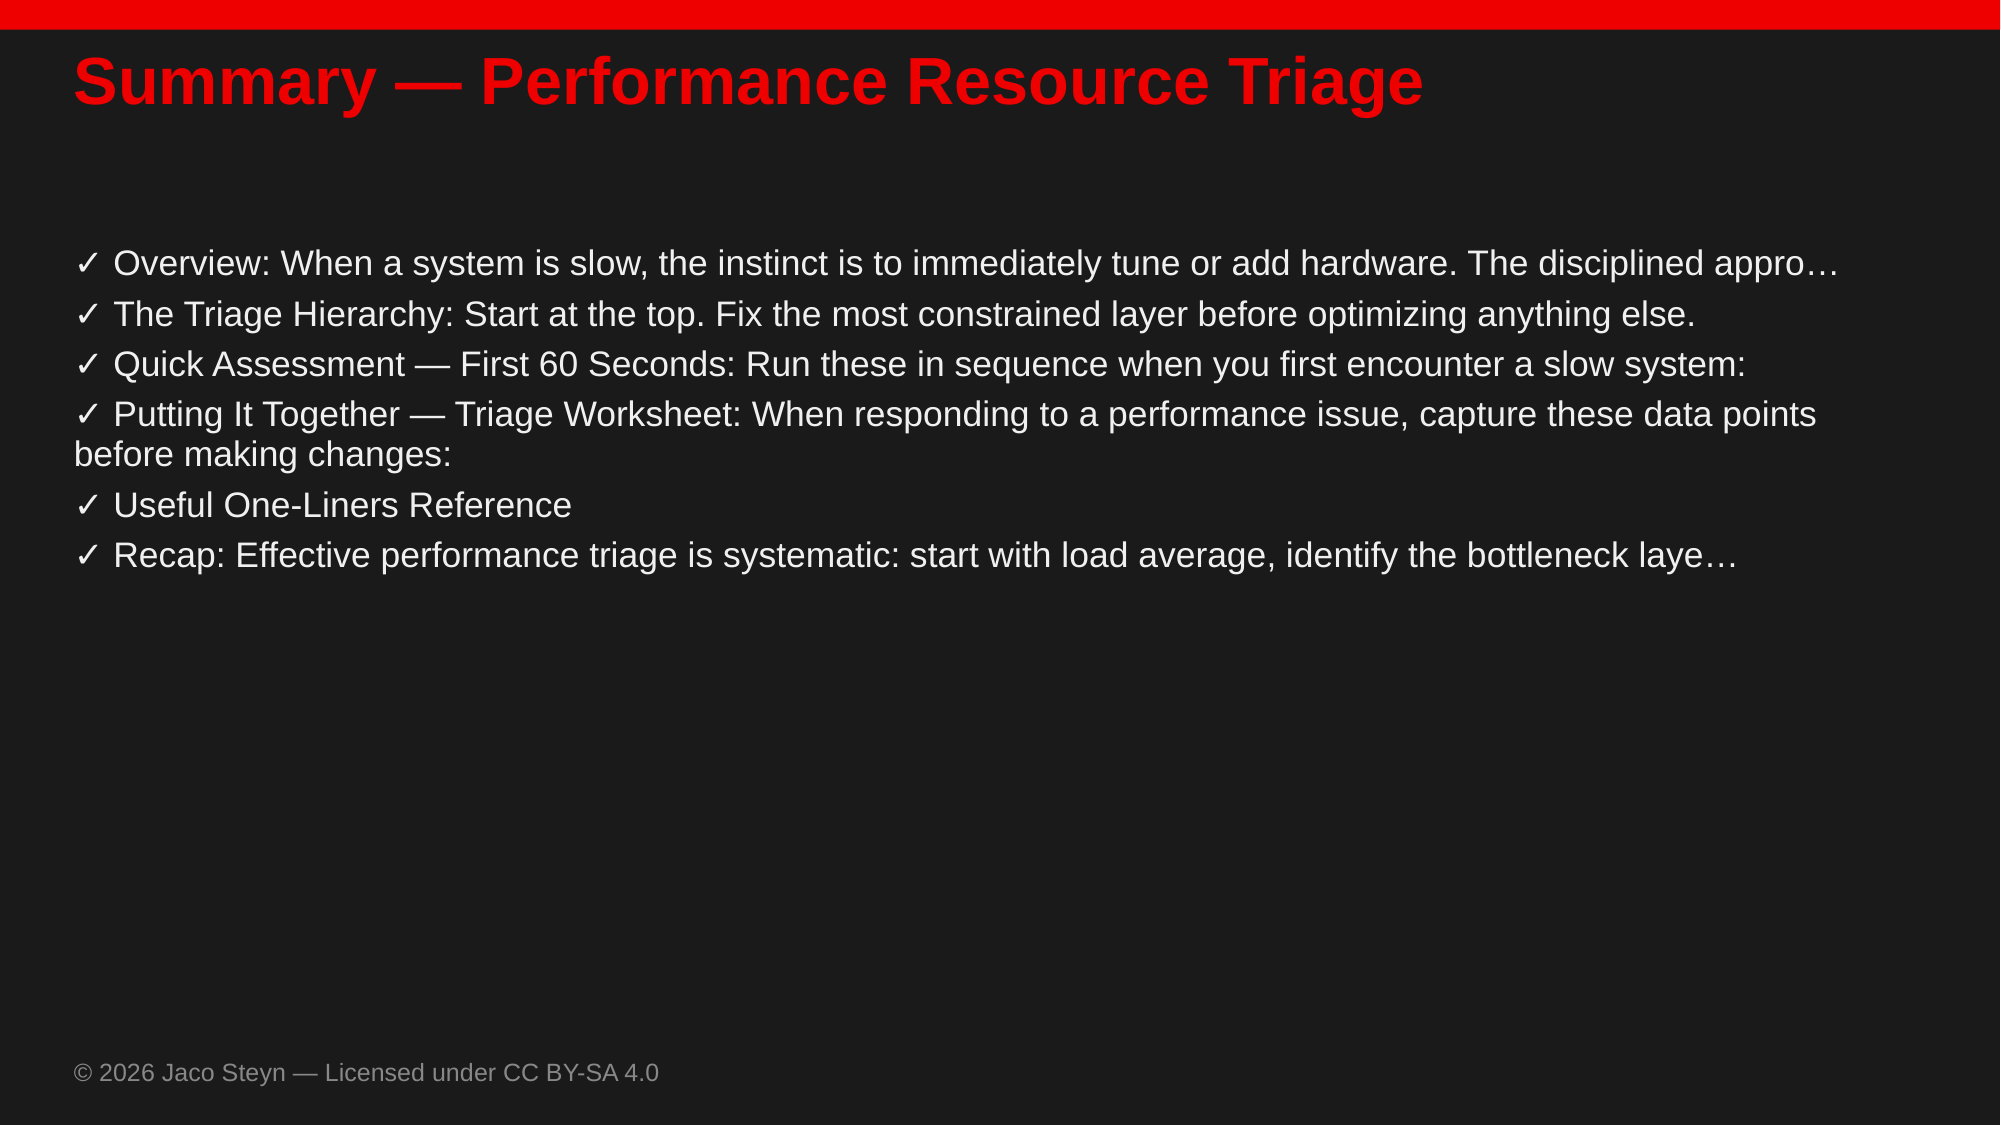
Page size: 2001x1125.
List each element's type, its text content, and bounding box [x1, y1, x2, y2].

text_box © 2026 Jaco Steyn — Licensed under CC BY-SA 4.0 [59, 1051, 1942, 1093]
text_box ✓ Overview: When a system is slow, the instinct is to immediately tune or add hardware. The disciplined appro… ✓ The Triage Hierarchy: Start at the top. Fix the most constrained layer before optimizing anything else. ✓ Quick Assessment — First 60 Seconds: Run these in sequence when you first encounter a slow system: ✓ Putting It Together — Triage Worksheet: When responding to a performance issue, capture these data points before making changes: ✓ Useful One-Liners Reference ✓ Recap: Effective performance triage is systematic: start with load average, identify the bottleneck laye… [59, 236, 1942, 1037]
text_box [0, 0, 2001, 30]
text_box Summary — Performance Resource Triage [59, 36, 1942, 208]
